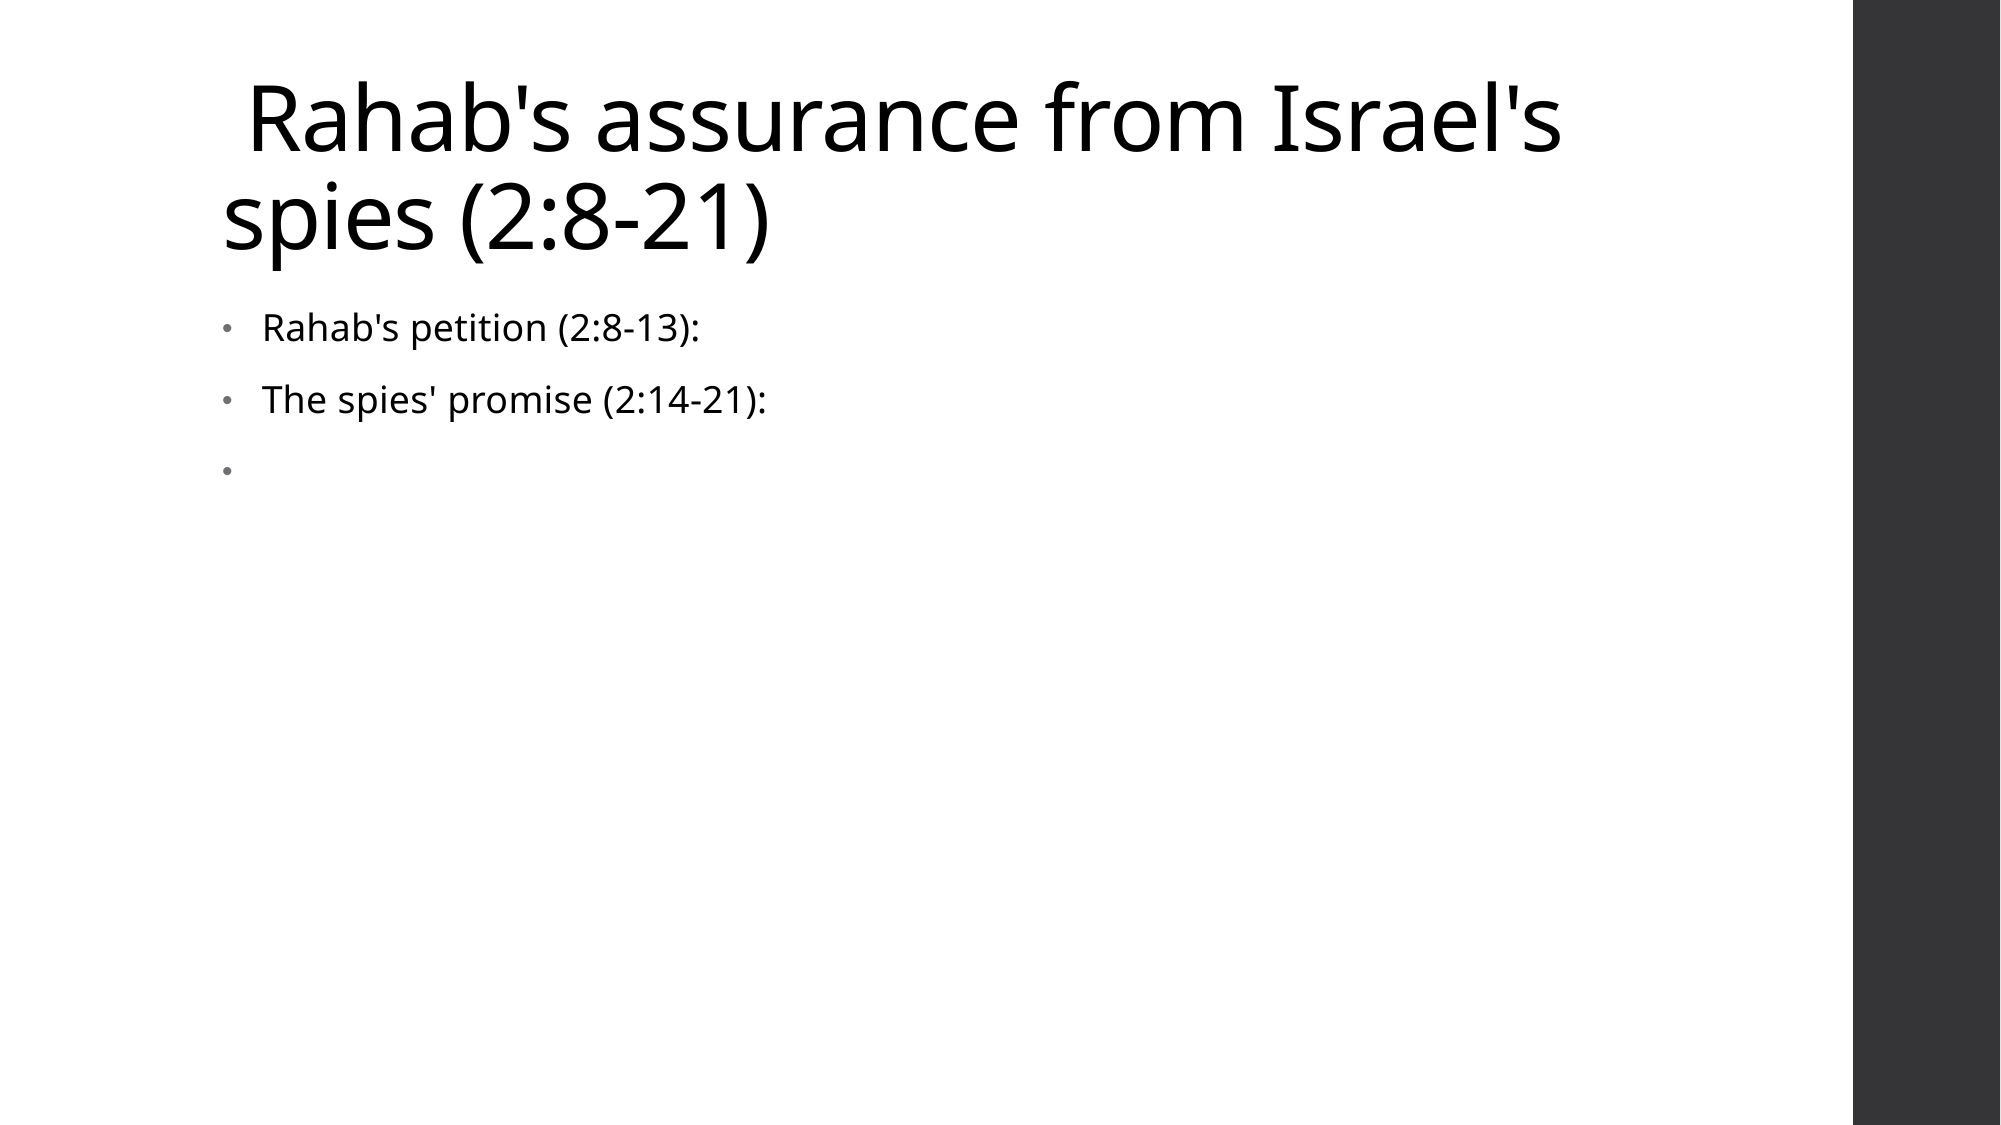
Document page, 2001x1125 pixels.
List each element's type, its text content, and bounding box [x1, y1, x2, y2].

list Rahab's petition (2:8-13): The spies' promise (2:14-21): [206, 299, 1617, 1014]
title Rahab's assurance from Israel's spies (2:8-21) [206, 60, 1797, 278]
